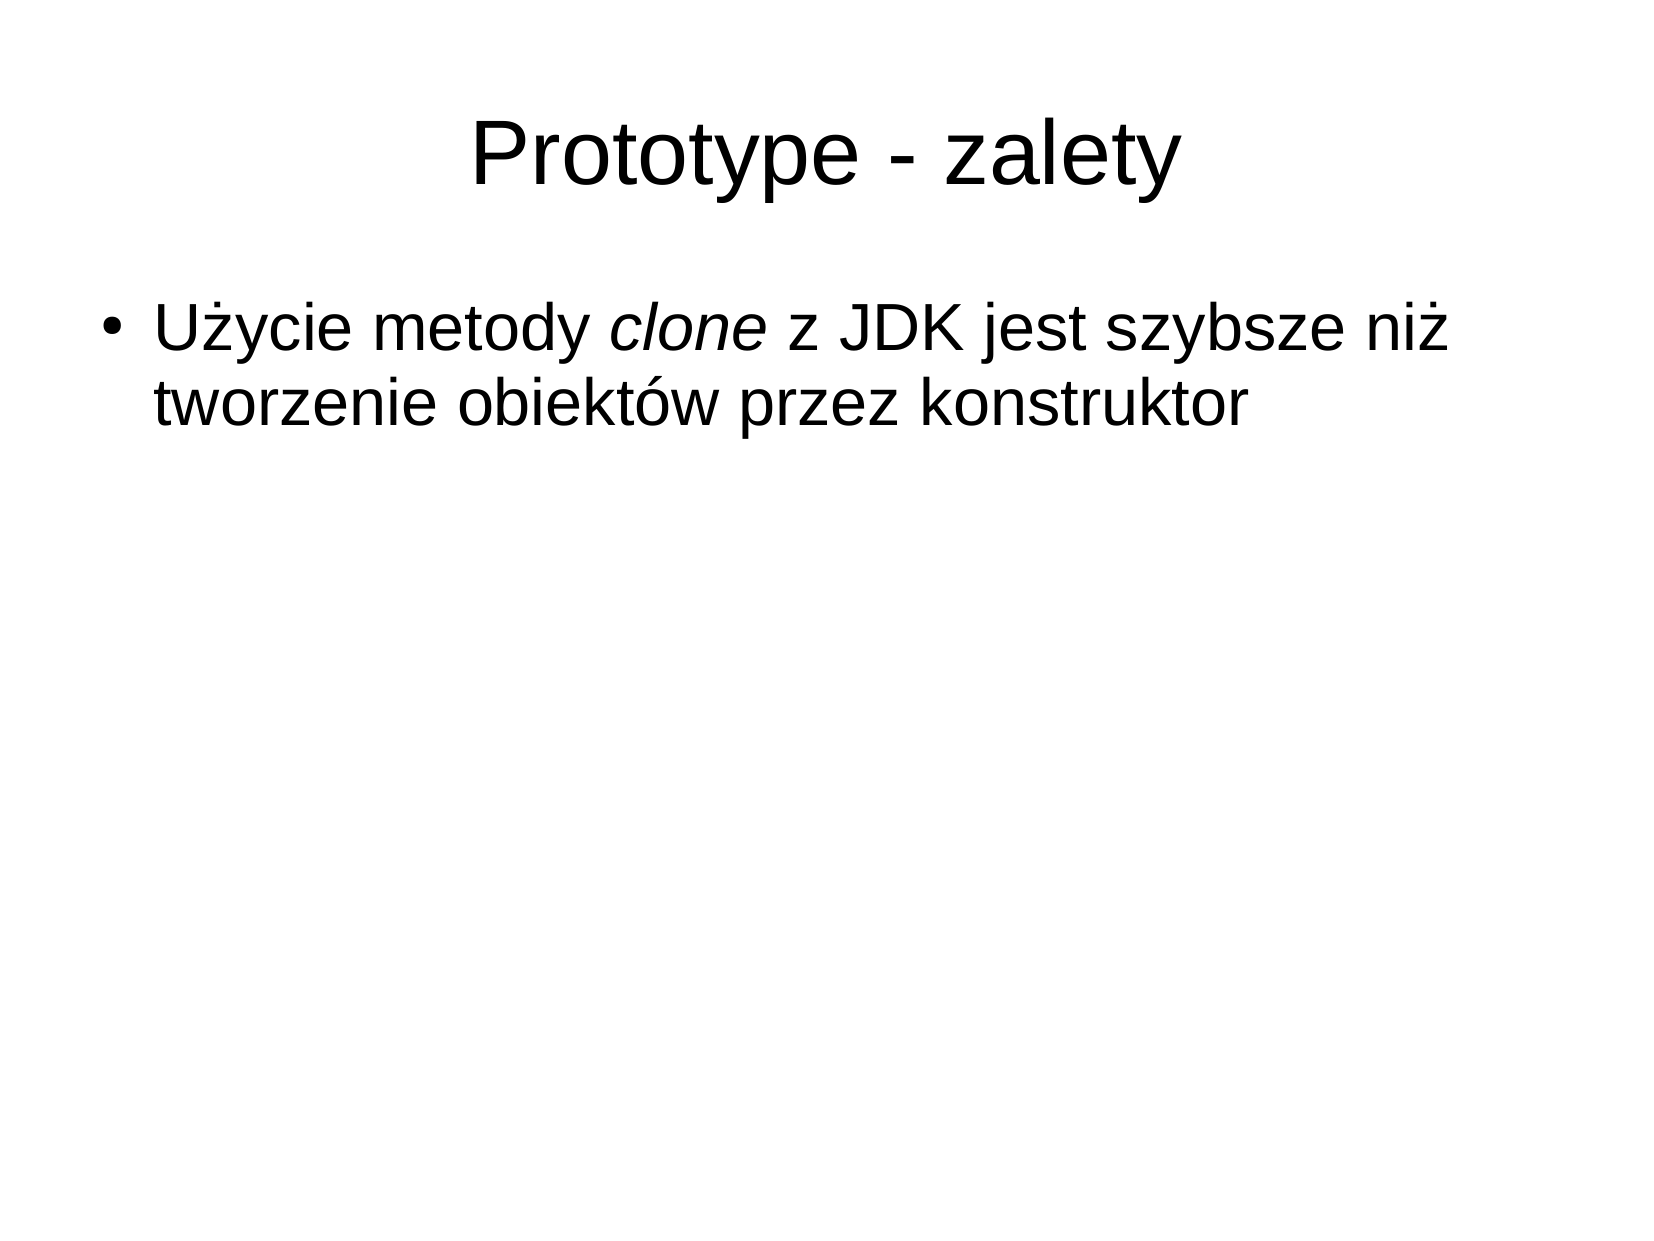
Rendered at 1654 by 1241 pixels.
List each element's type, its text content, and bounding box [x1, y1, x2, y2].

title Prototype - zalety [82, 49, 1571, 257]
list Użycie metody clone z JDK jest szybsze niż tworzenie obiektów przez konstruktor [82, 290, 1571, 1010]
